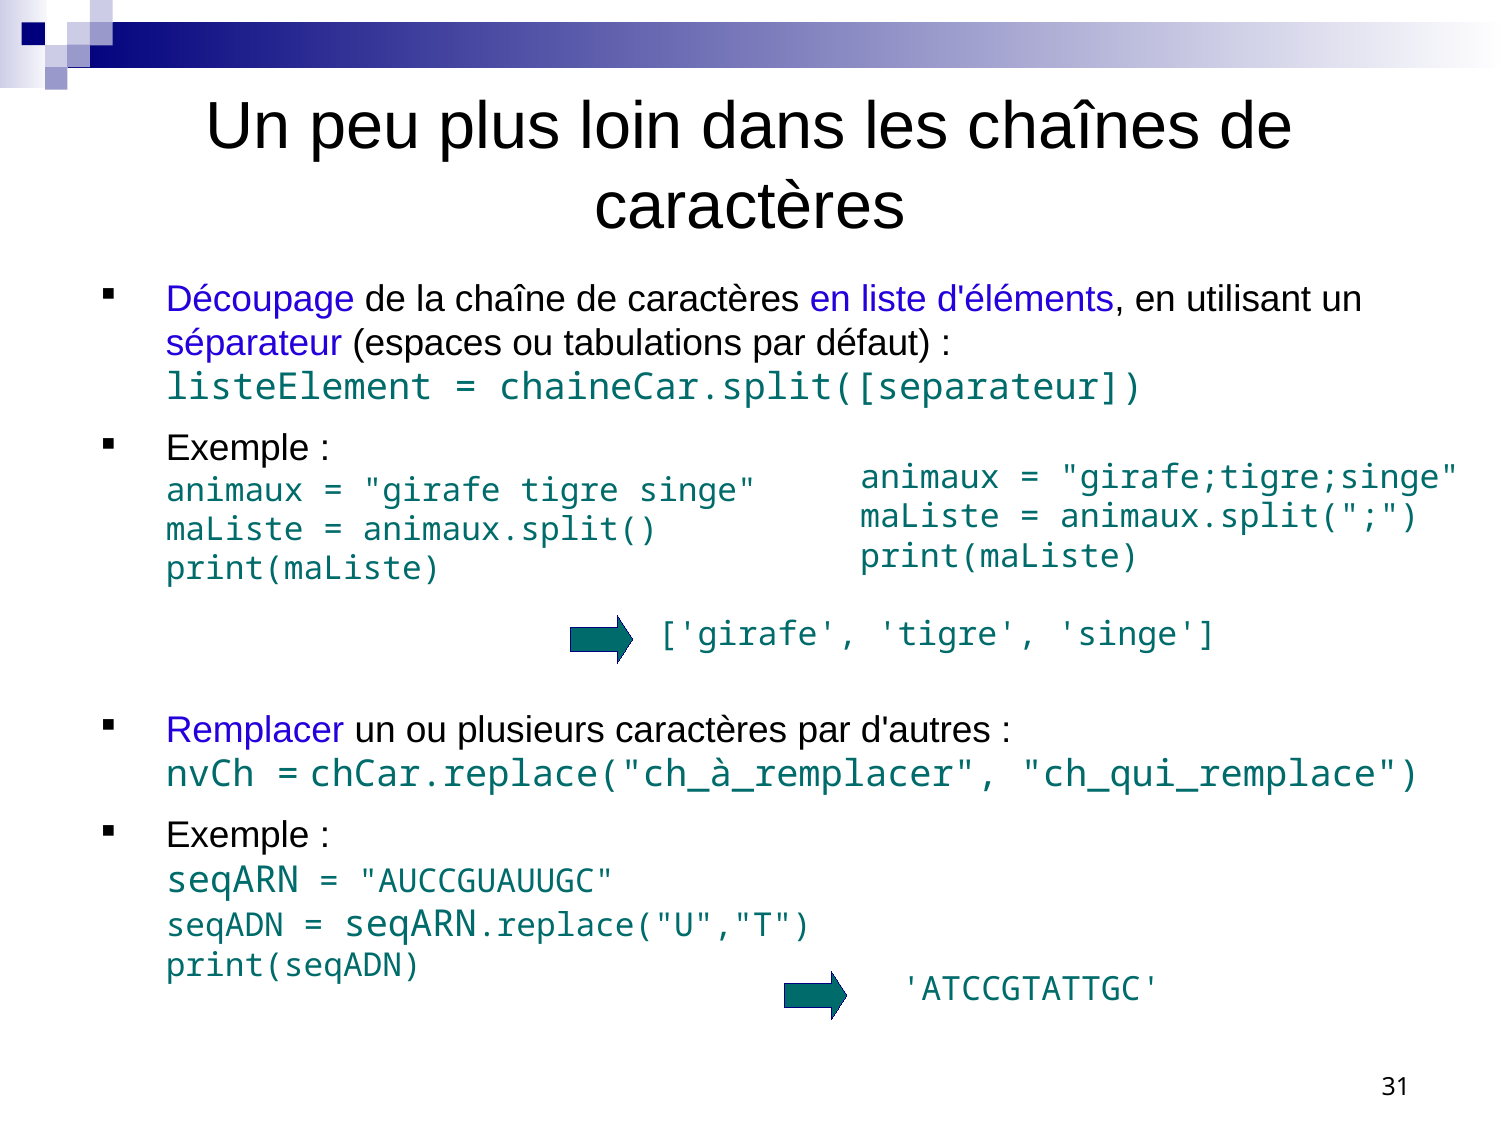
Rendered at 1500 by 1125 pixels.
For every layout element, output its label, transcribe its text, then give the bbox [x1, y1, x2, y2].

text_box animaux = "girafe;tigre;singe" maListe = animaux.split(";") print(maListe) [845, 447, 1483, 597]
text_box 'ATCCGTATTGC' [821, 959, 1243, 1035]
text_box [784, 971, 847, 1020]
title Un peu plus loin dans les chaînes de caractères [75, 74, 1426, 250]
list Découpage de la chaîne de caractères en liste d'éléments, en utilisant un séparateur (espaces ou tabulations par défaut) : listeElement = chaineCar.split([separateur]) Exemple : animaux = "girafe tigre singe" maListe = animaux.split() print(maListe) Remplacer un ou plusieurs caractères par d'autres : nvCh = chCar.replace("ch_à_remplacer", "ch_qui_remplace") Exemple : seqARN = "AUCCGUAUUGC" seqADN = seqARN.replace("U","T") print(seqADN) [86, 266, 1448, 1013]
text_box ['girafe', 'tigre', 'singe'] [578, 604, 1338, 727]
text_box [570, 615, 633, 664]
